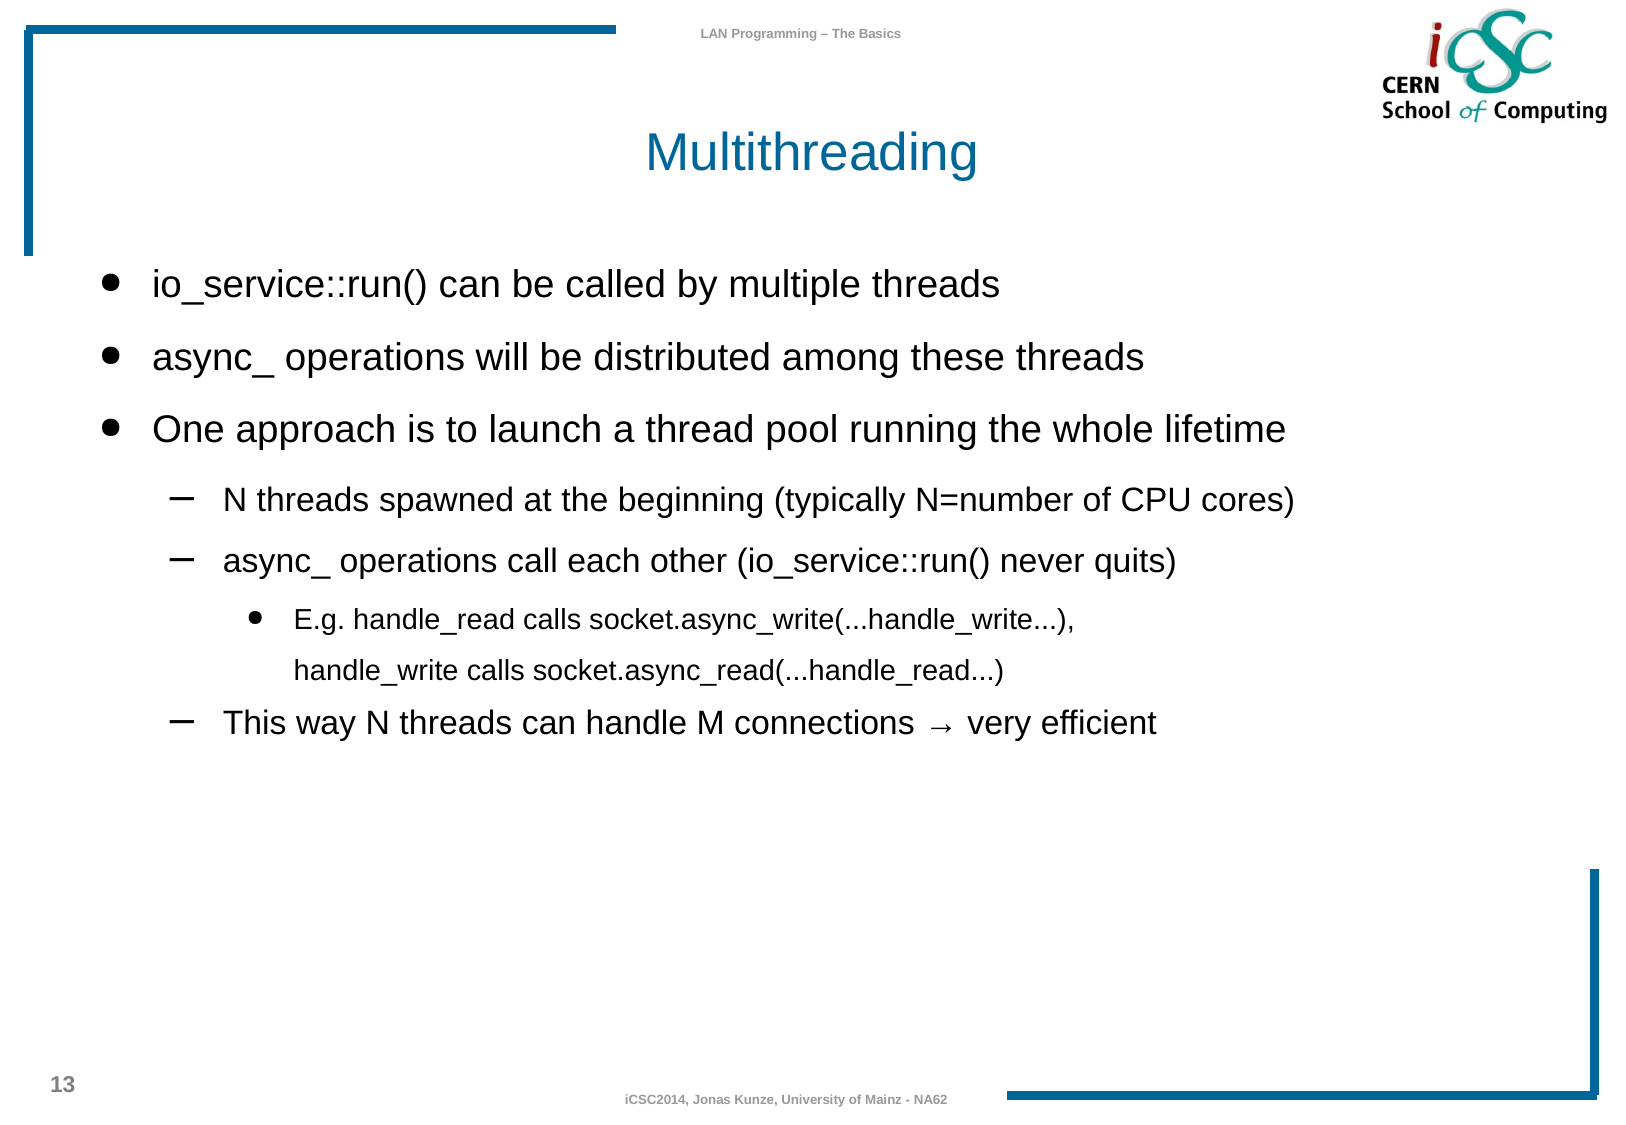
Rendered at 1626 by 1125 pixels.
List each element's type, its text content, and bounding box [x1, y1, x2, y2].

title Multithreading [81, 44, 1544, 233]
picture [1381, 8, 1608, 125]
list io_service::run() can be called by multiple threads async_ operations will be distributed among these threads One approach is to launch a thread pool running the whole lifetime N threads spawned at the beginning (typically N=number of CPU cores) async_ operations call each other (io_service::run() never quits) E.g. handle_read calls socket.async_write(...handle_write...), handle_write calls socket.async_read(...handle_read...) This way N threads can handle M connections → very efficient [81, 263, 1512, 1051]
